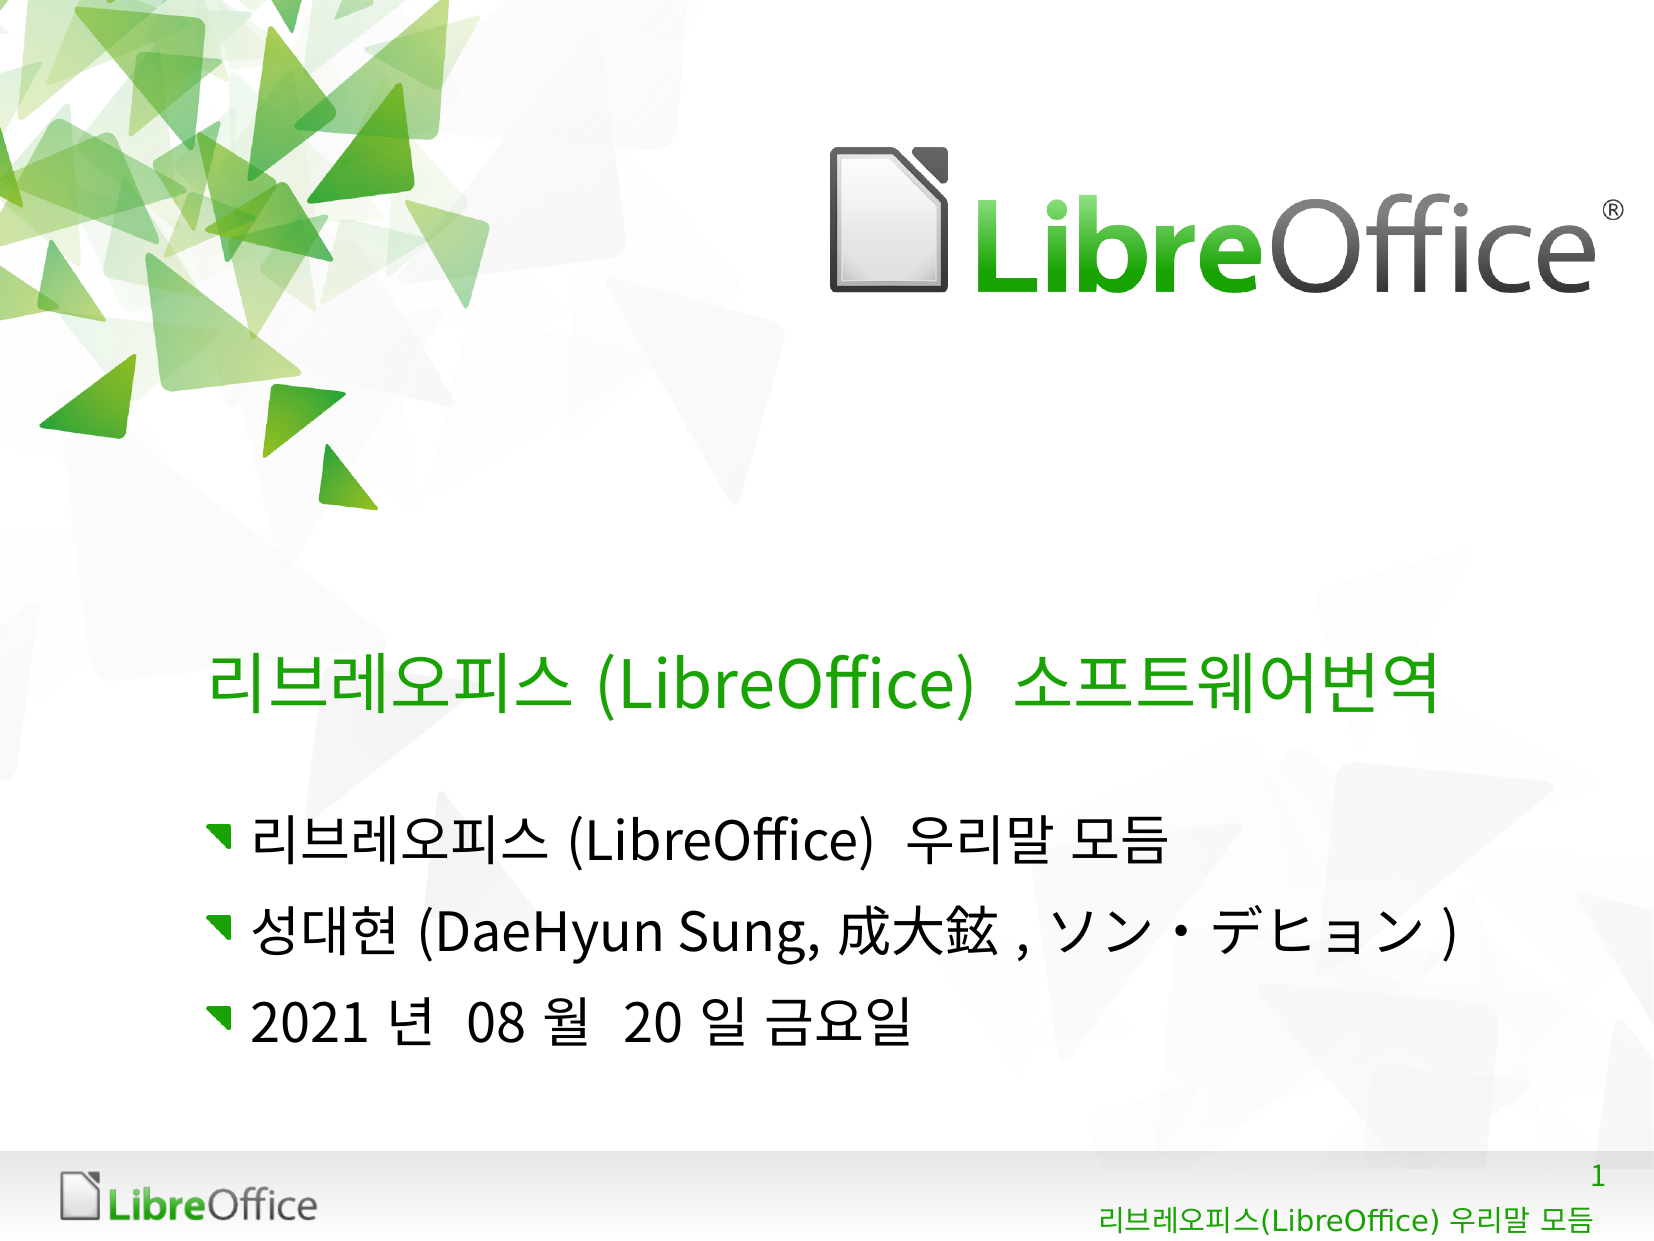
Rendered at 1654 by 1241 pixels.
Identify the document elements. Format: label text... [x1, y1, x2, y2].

picture [41, 1152, 206, 1240]
picture [0, 0, 1654, 948]
list 리브레오피스(LibreOffice) 우리말 모듬 성대현(DaeHyun Sung,成大鉉,ソン・デヒョン) 2021년 08월 20일 금요일 [206, 797, 1477, 1241]
title 리브레오피스(LibreOffice) 소프트웨어번역 [206, 580, 1477, 778]
picture [915, 548, 1654, 1169]
